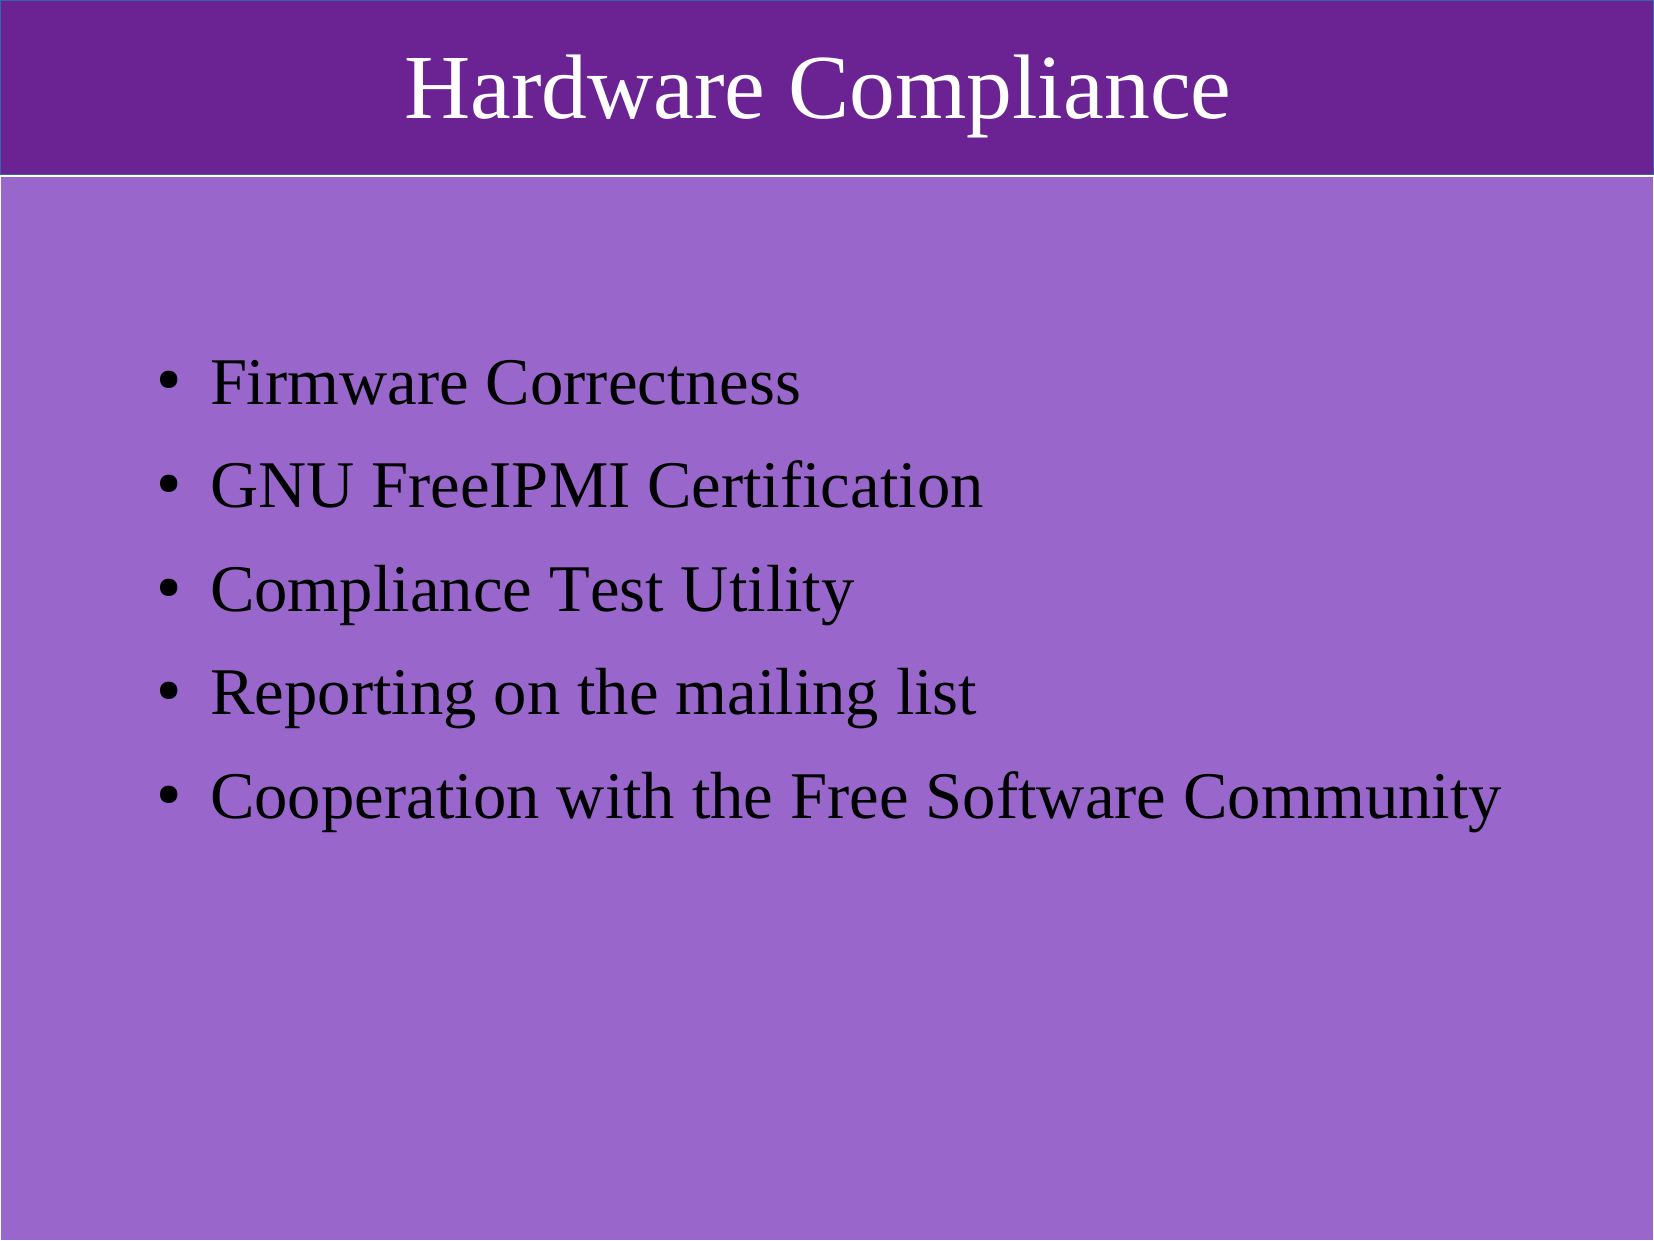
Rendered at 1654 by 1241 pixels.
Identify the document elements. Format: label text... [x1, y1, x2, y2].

list Firmware Correctness GNU FreeIPMI Certification Compliance Test Utility Reporting on the mailing list Cooperation with the Free Software Community [121, 344, 1534, 1127]
title Hardware Compliance [112, 0, 1525, 175]
